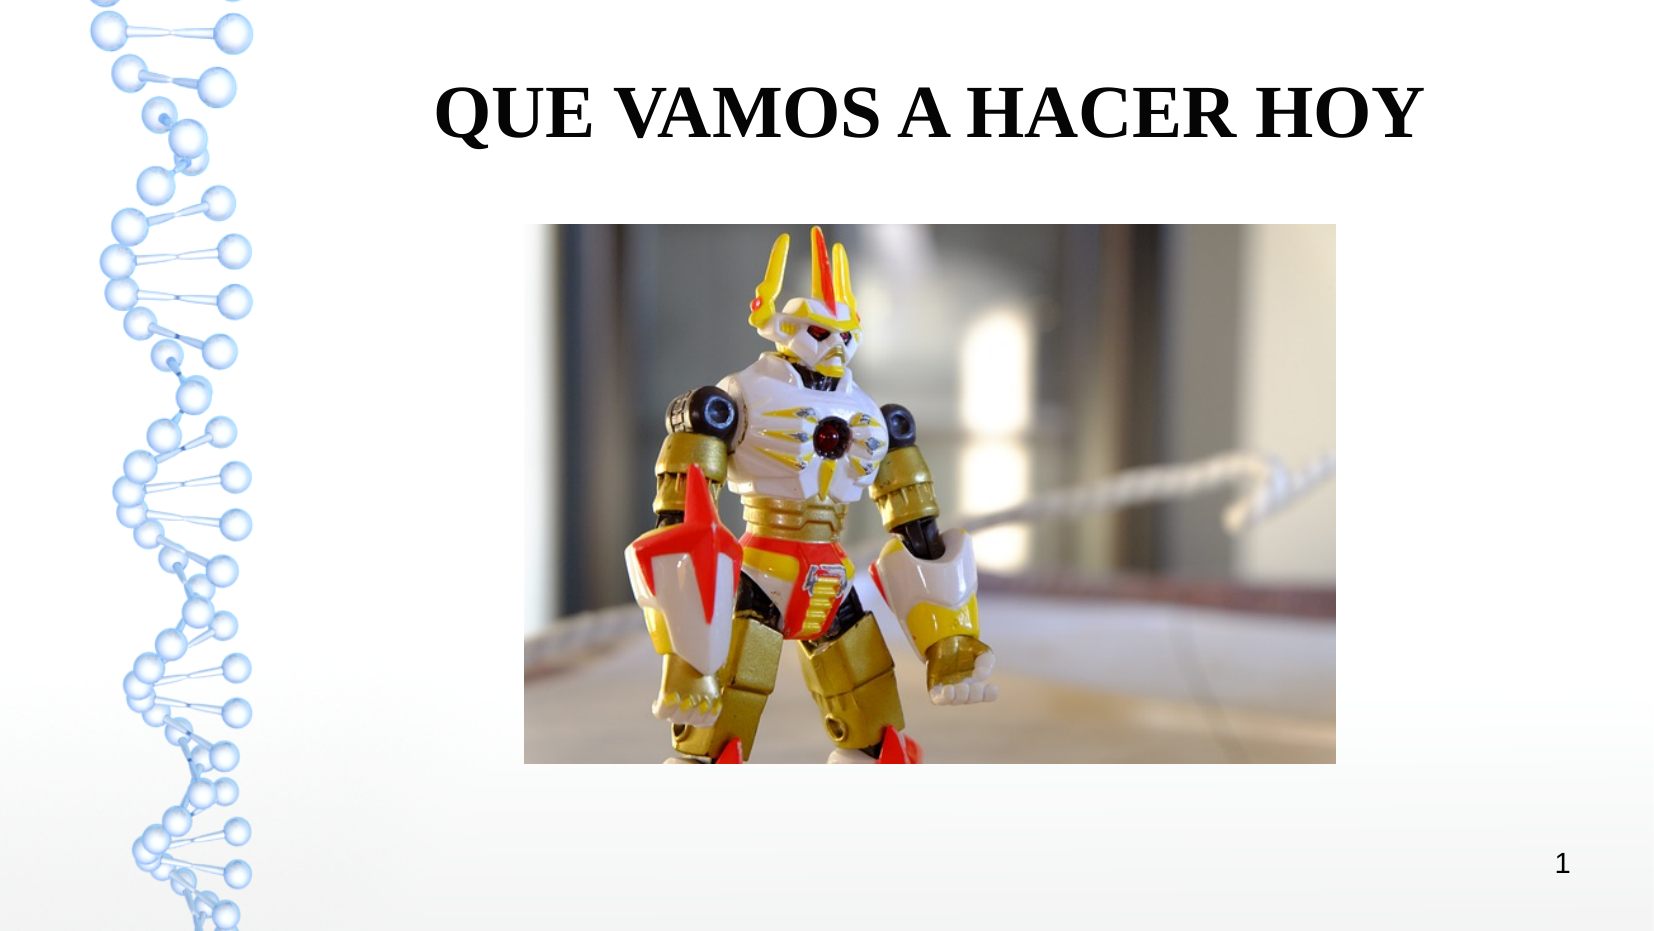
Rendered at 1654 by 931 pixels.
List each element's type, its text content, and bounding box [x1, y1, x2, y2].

picture [0, 0, 1654, 931]
title QUE VAMOS A HACER HOY [265, 35, 1595, 189]
